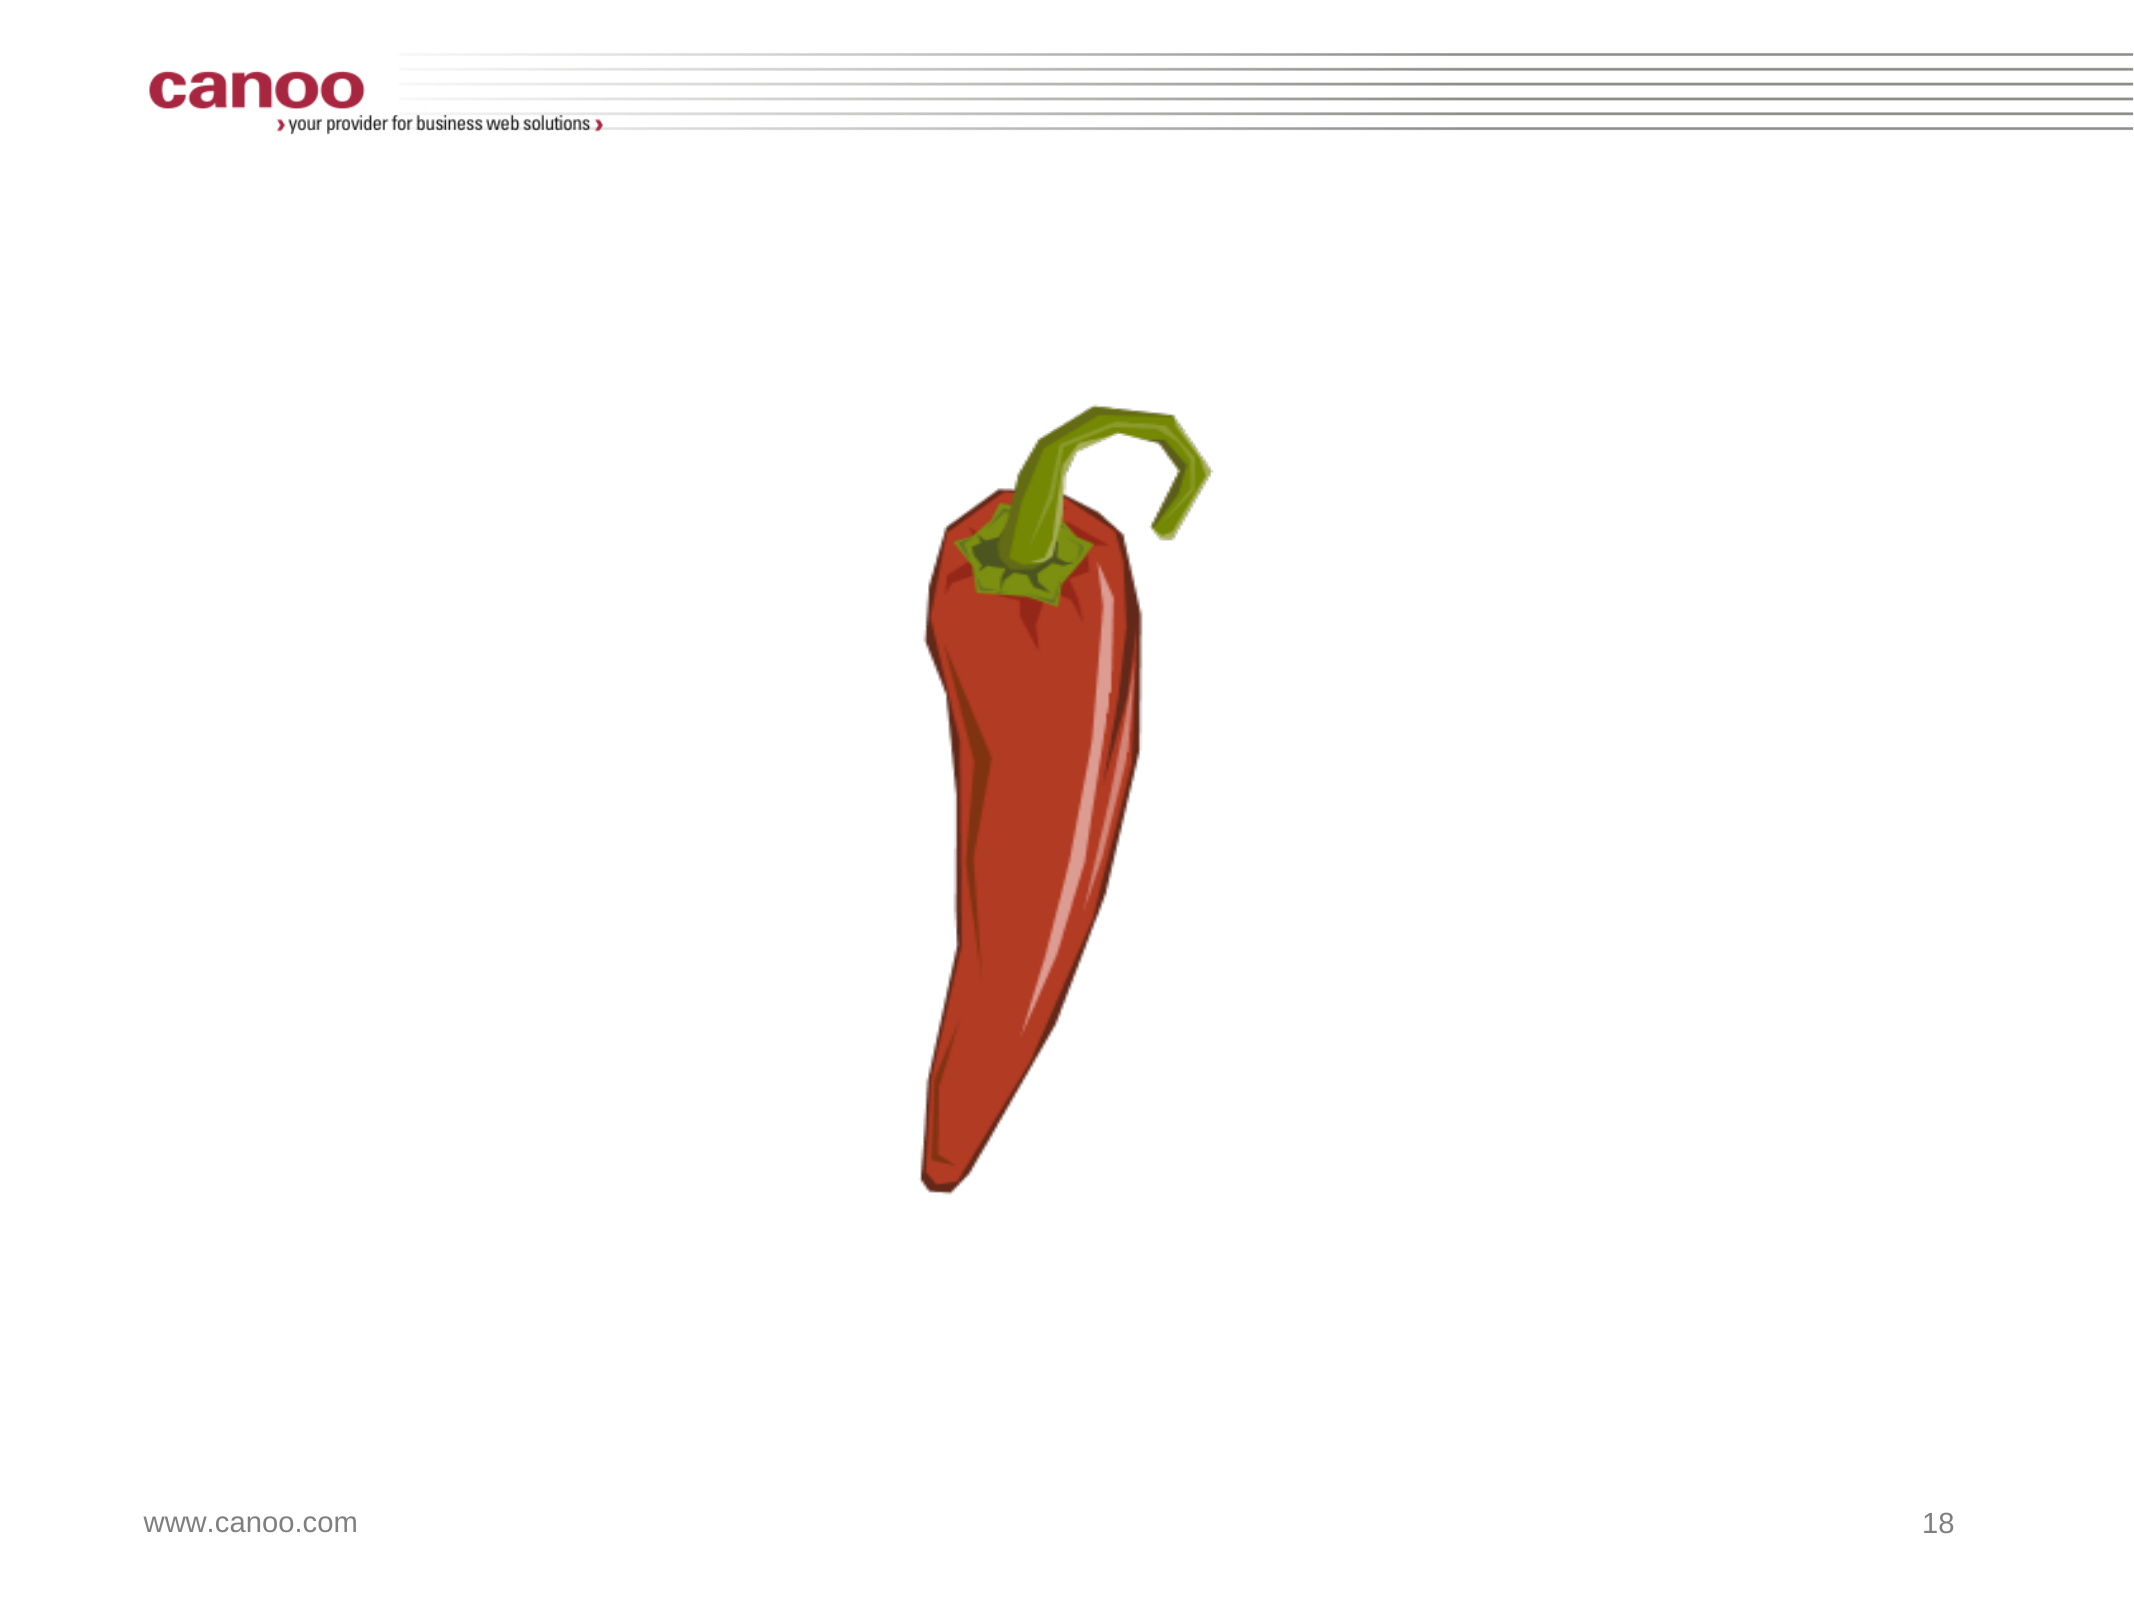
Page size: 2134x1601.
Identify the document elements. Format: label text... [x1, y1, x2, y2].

picture [884, 387, 1249, 1213]
text_box <number> [1912, 1496, 1964, 1547]
picture [0, 21, 2134, 188]
